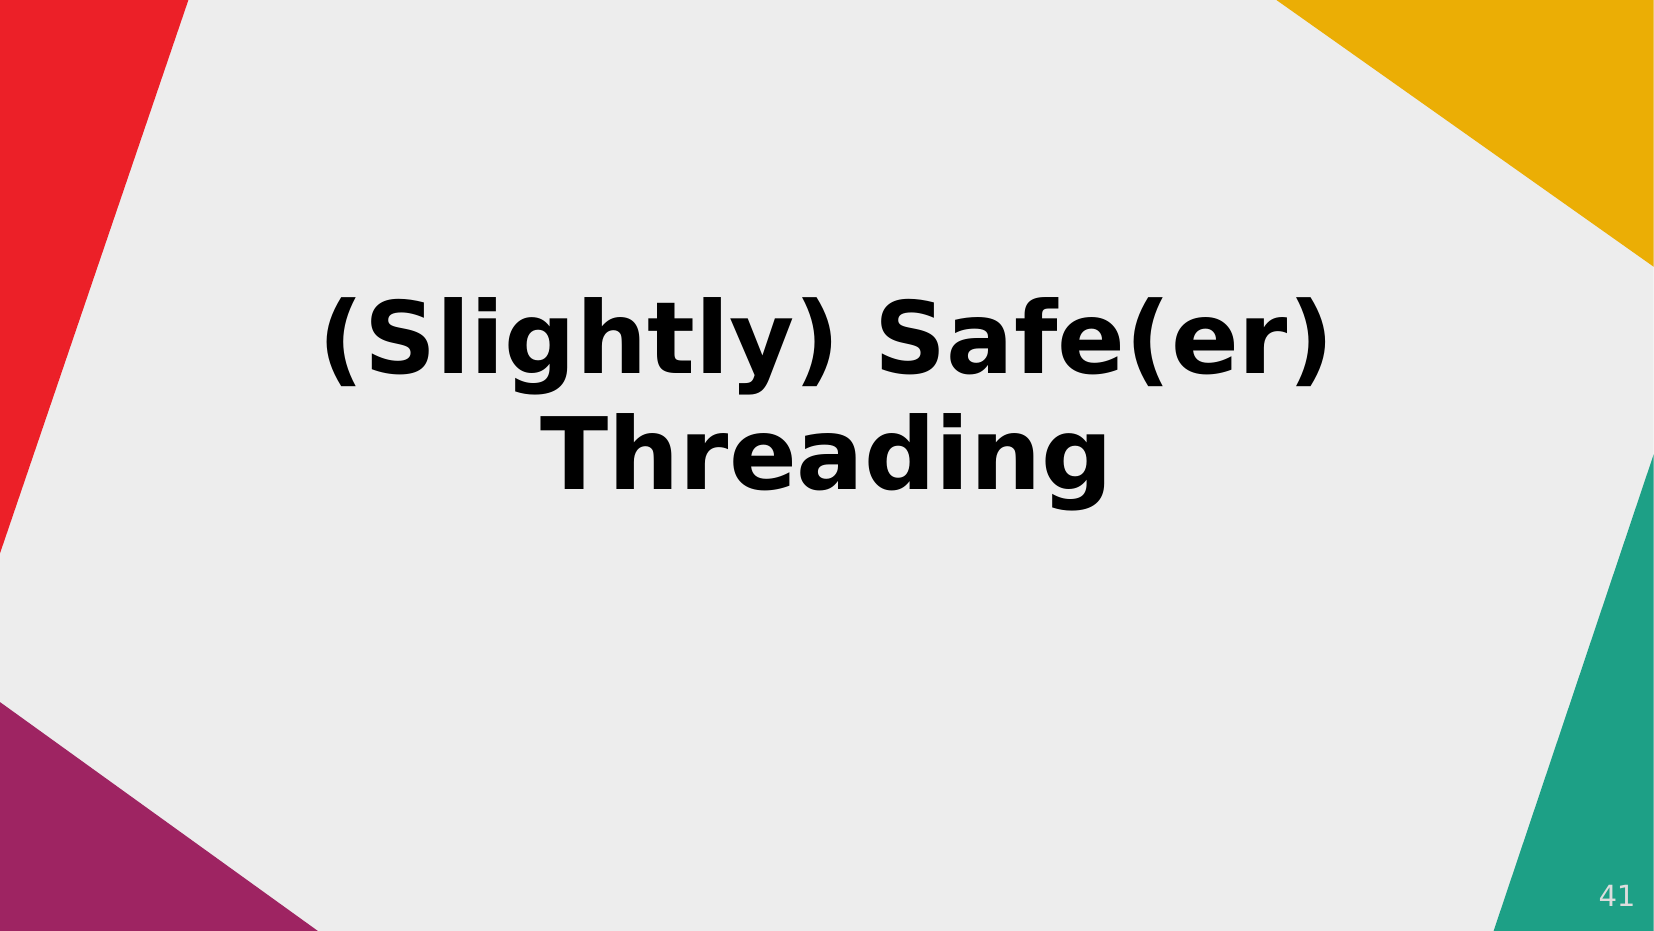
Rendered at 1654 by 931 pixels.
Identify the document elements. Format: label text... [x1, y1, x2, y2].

subtitle (Slightly) Safe(er) Threading [114, 54, 1539, 740]
